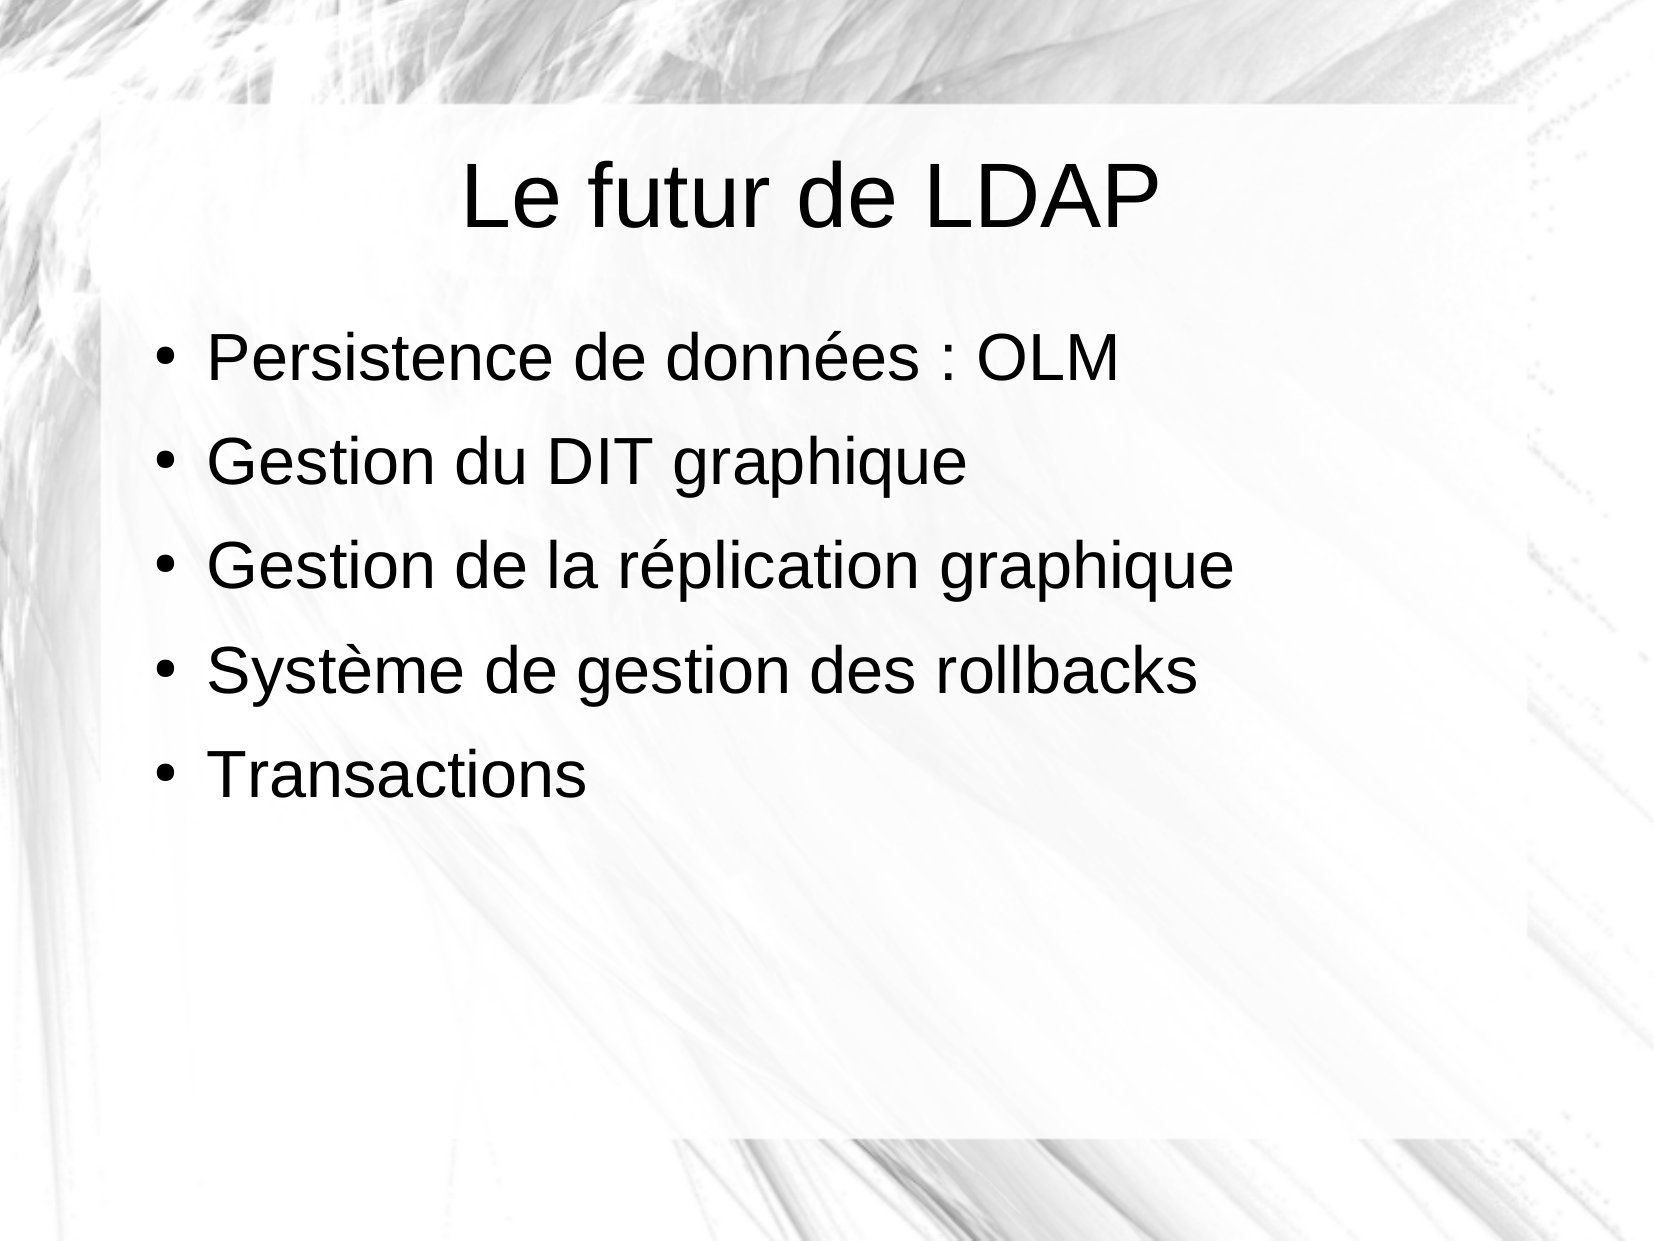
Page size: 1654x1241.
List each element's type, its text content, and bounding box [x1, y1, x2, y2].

picture [0, 0, 1654, 1241]
title Le futur de LDAP [118, 119, 1506, 273]
list Persistence de données : OLM Gestion du DIT graphique Gestion de la réplication graphique Système de gestion des rollbacks Transactions [118, 319, 1571, 931]
